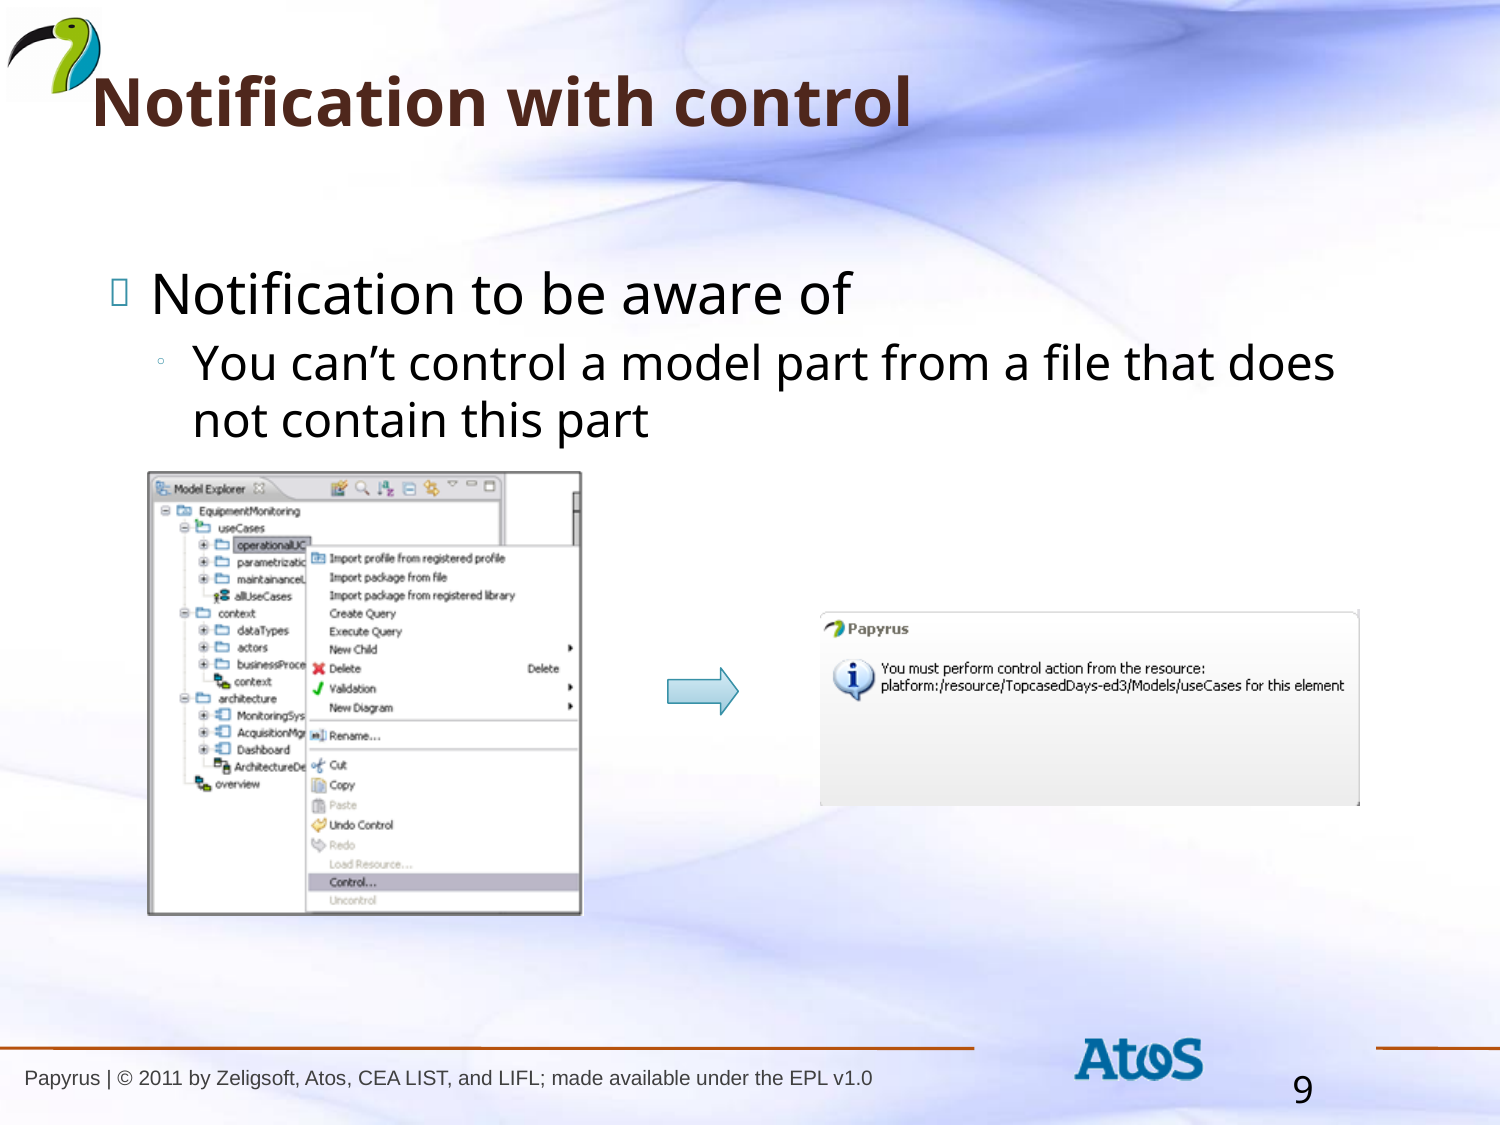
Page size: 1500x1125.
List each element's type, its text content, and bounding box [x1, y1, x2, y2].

text_box [667, 667, 739, 715]
title Notification with control [75, 45, 1425, 233]
slide_number <numéro> [1277, 1051, 1338, 1112]
list Notification to be aware of You can’t control a model part from a file that does not contain this part [75, 243, 1425, 986]
picture [0, 0, 1500, 1125]
